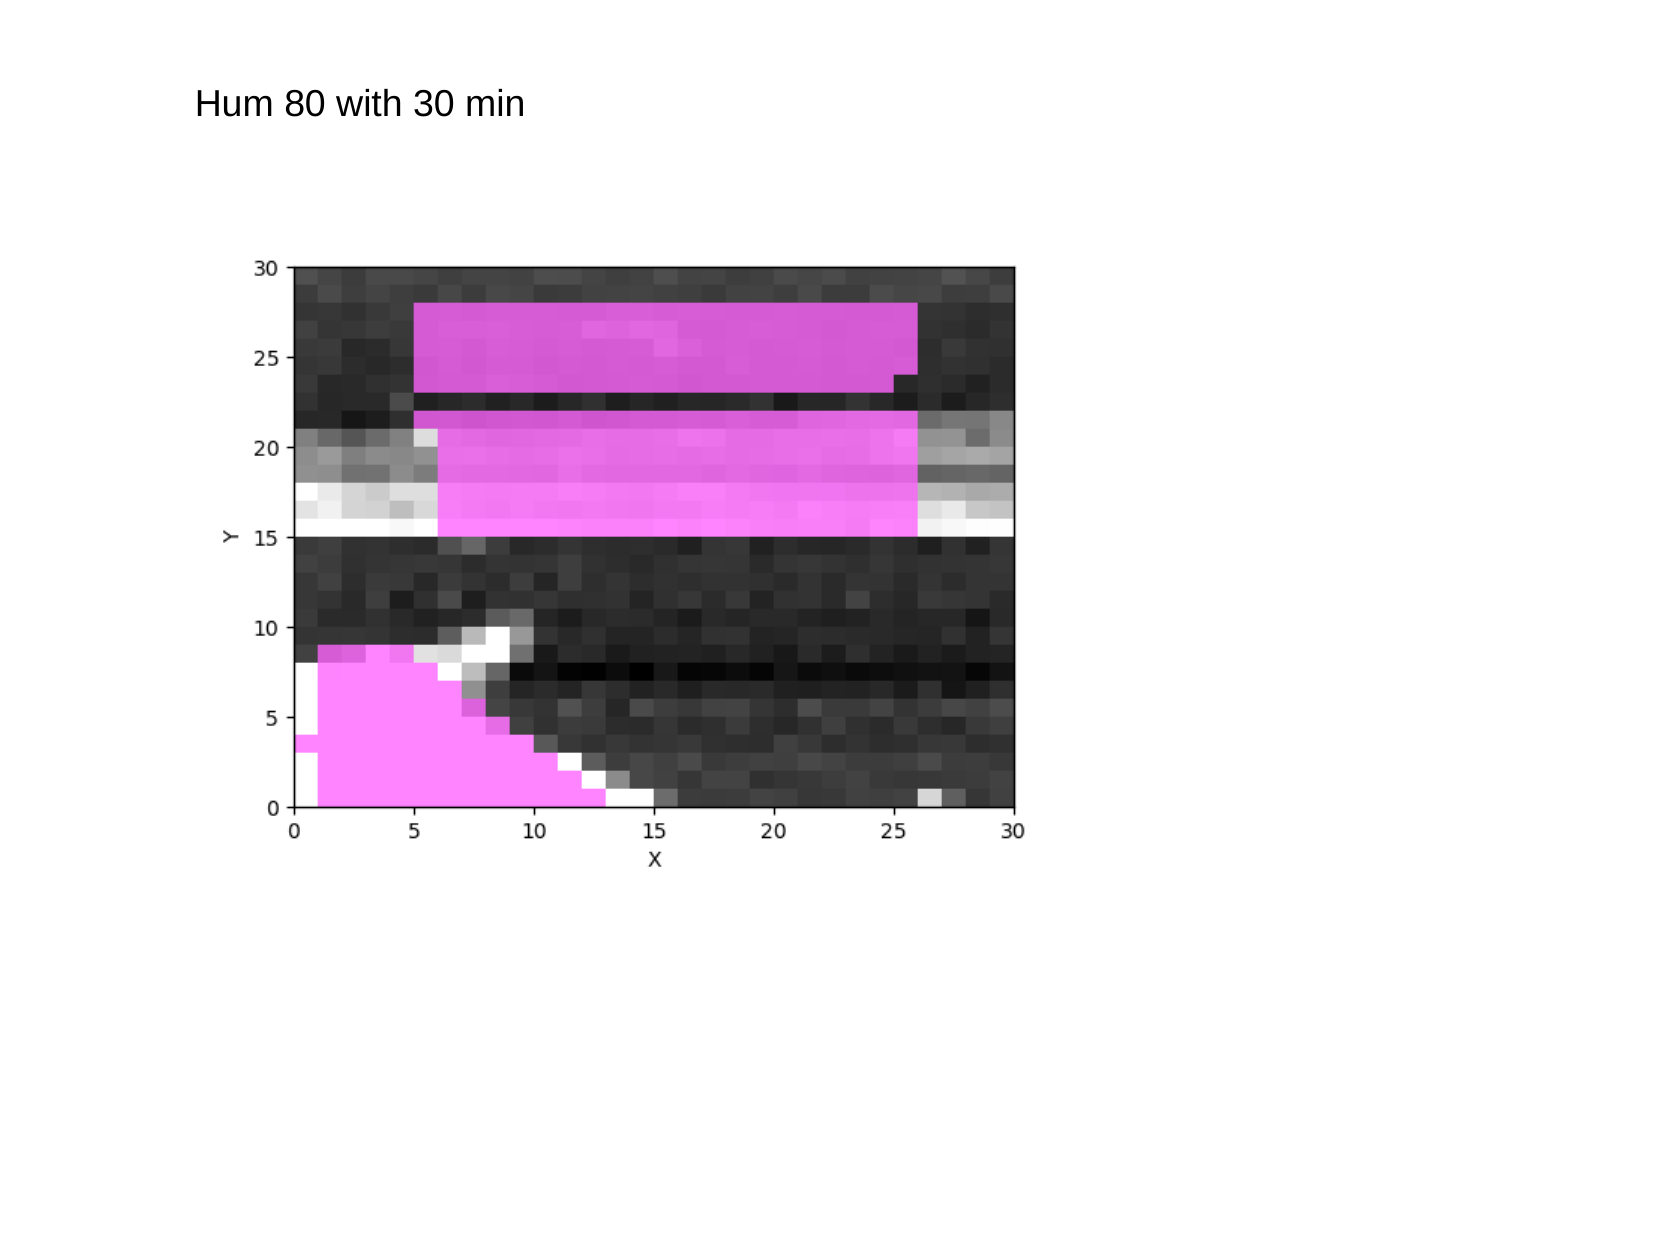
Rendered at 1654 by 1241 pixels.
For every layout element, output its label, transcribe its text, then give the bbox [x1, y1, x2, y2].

picture [150, 195, 1110, 916]
text_box Hum 80 with 30 min [180, 75, 541, 132]
